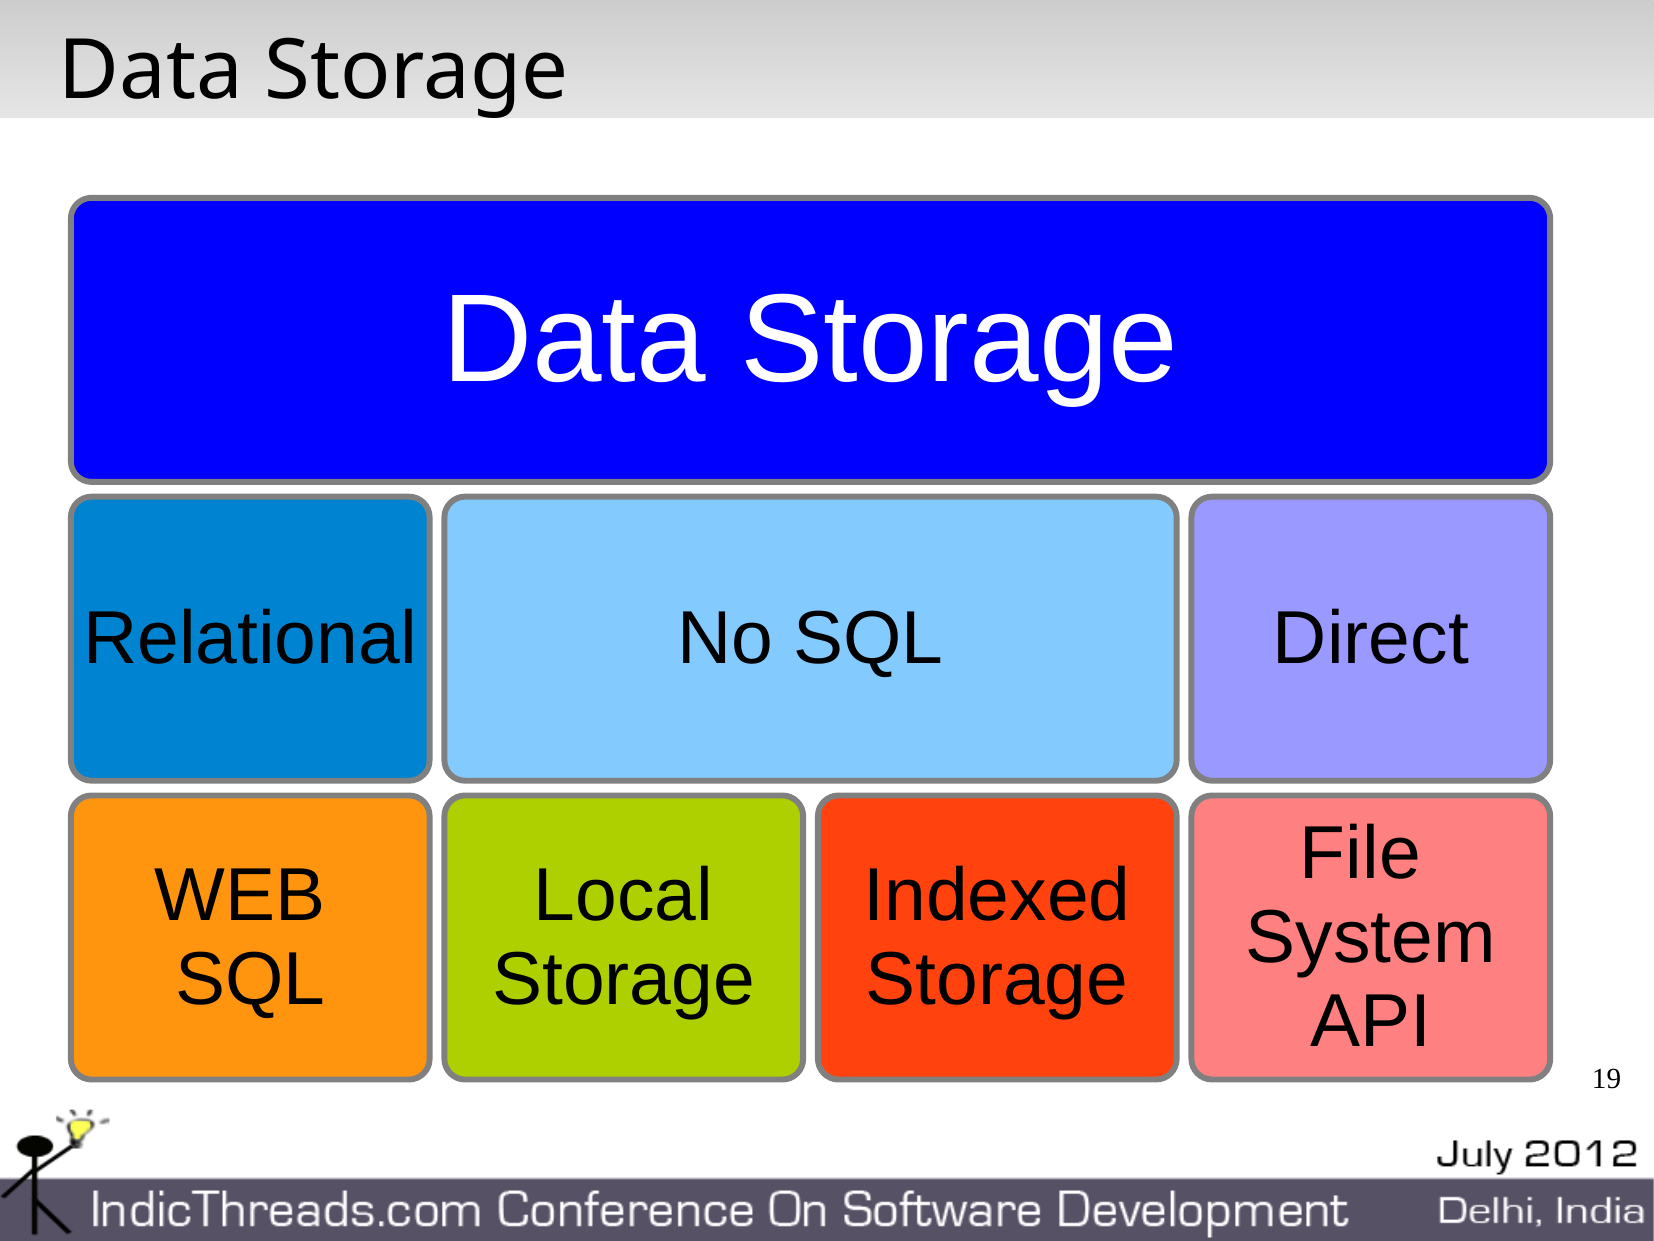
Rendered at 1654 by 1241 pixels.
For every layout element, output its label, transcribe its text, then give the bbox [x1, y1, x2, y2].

text_box Indexed Storage [817, 795, 1177, 1080]
picture [0, 118, 1654, 1241]
title Data Storage [59, 11, 1592, 116]
text_box Direct [1191, 496, 1551, 781]
text_box WEB SQL [70, 795, 430, 1080]
text_box File System API [1191, 795, 1551, 1080]
text_box No SQL [444, 496, 1177, 781]
text_box Data Storage [70, 197, 1551, 482]
text_box Relational [70, 496, 430, 781]
text_box Local Storage [444, 795, 804, 1080]
